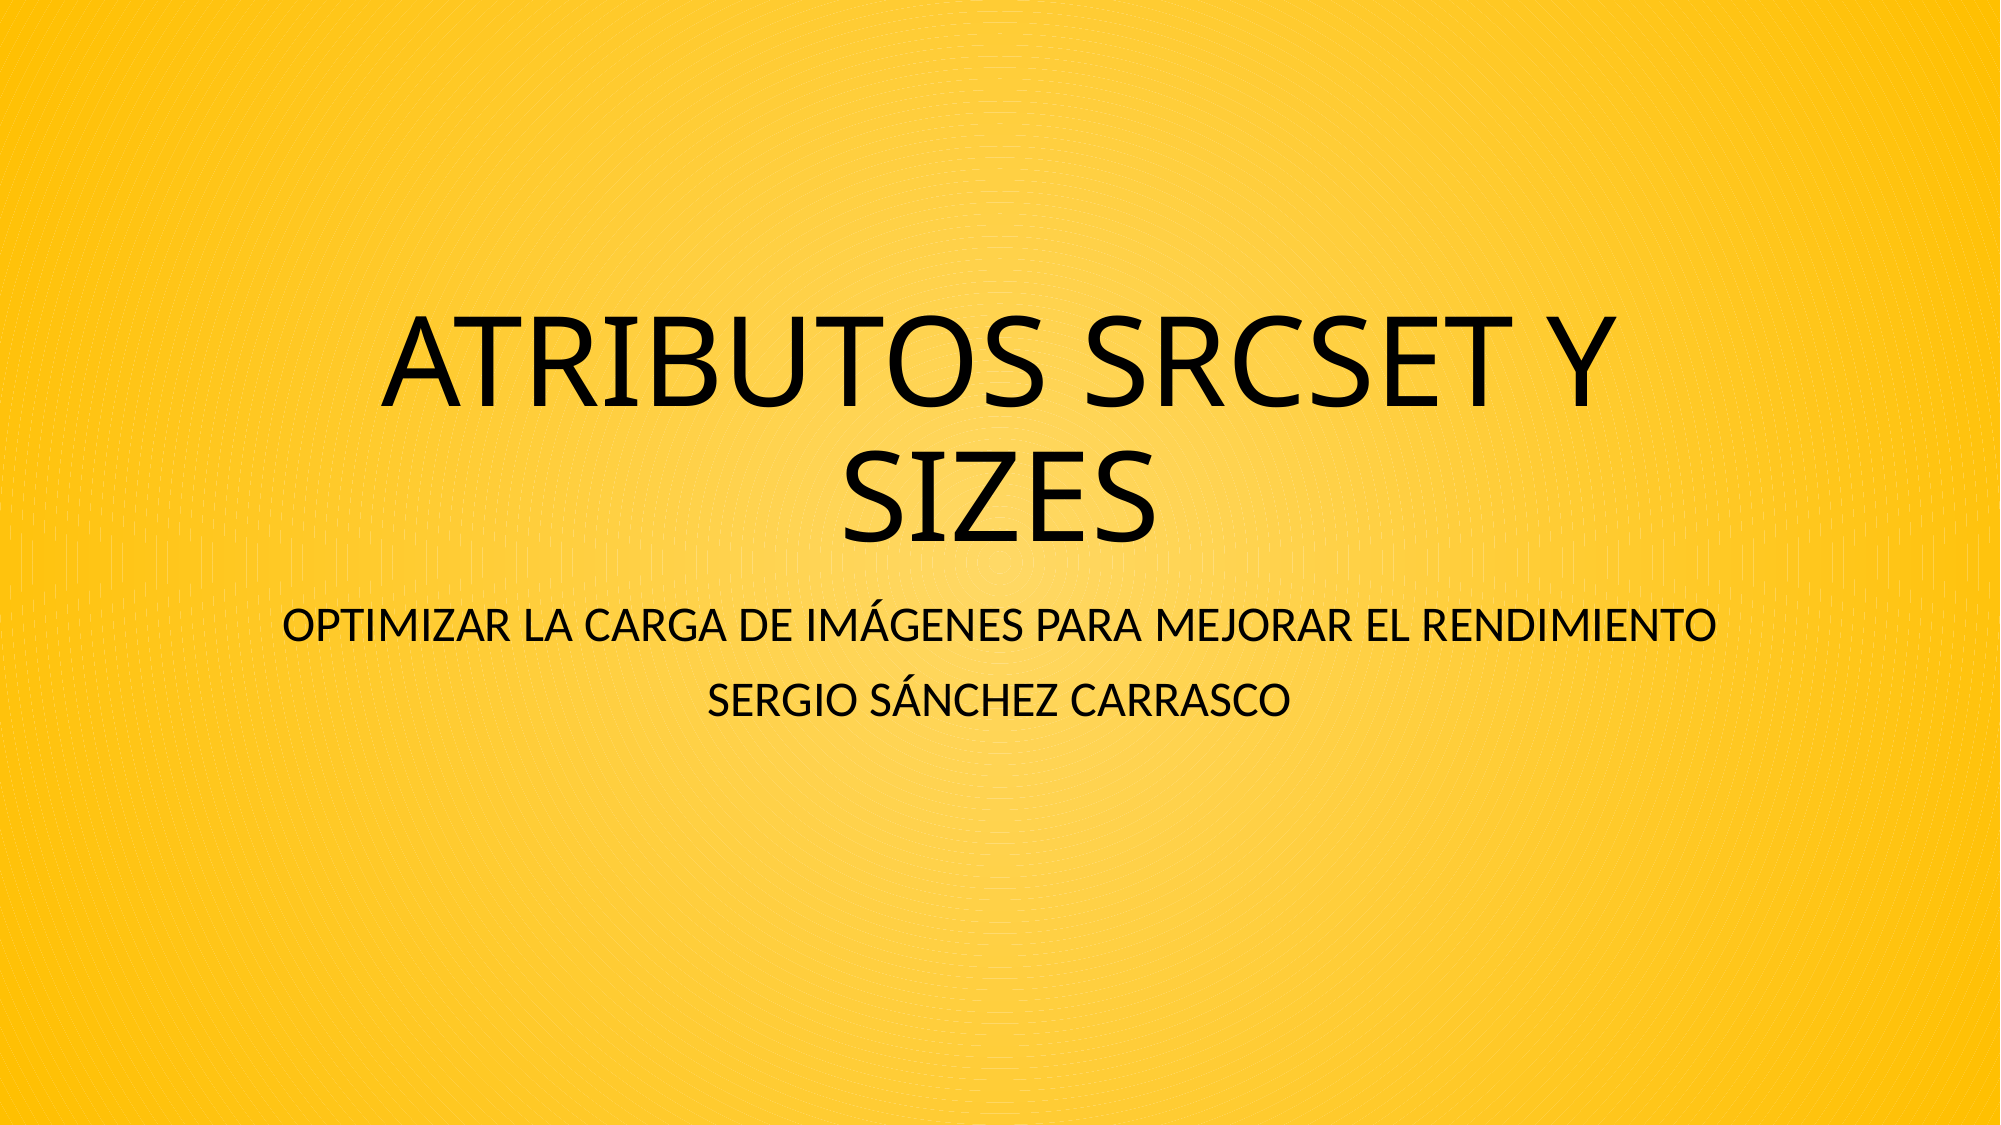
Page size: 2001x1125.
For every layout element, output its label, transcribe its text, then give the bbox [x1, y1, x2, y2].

title ATRIBUTOS SRCSET Y SIZES [249, 184, 1750, 576]
subtitle OPTIMIZAR LA CARGA DE IMÁGENES PARA MEJORAR EL RENDIMIENTO SERGIO SÁNCHEZ CARRASCO [249, 590, 1750, 863]
